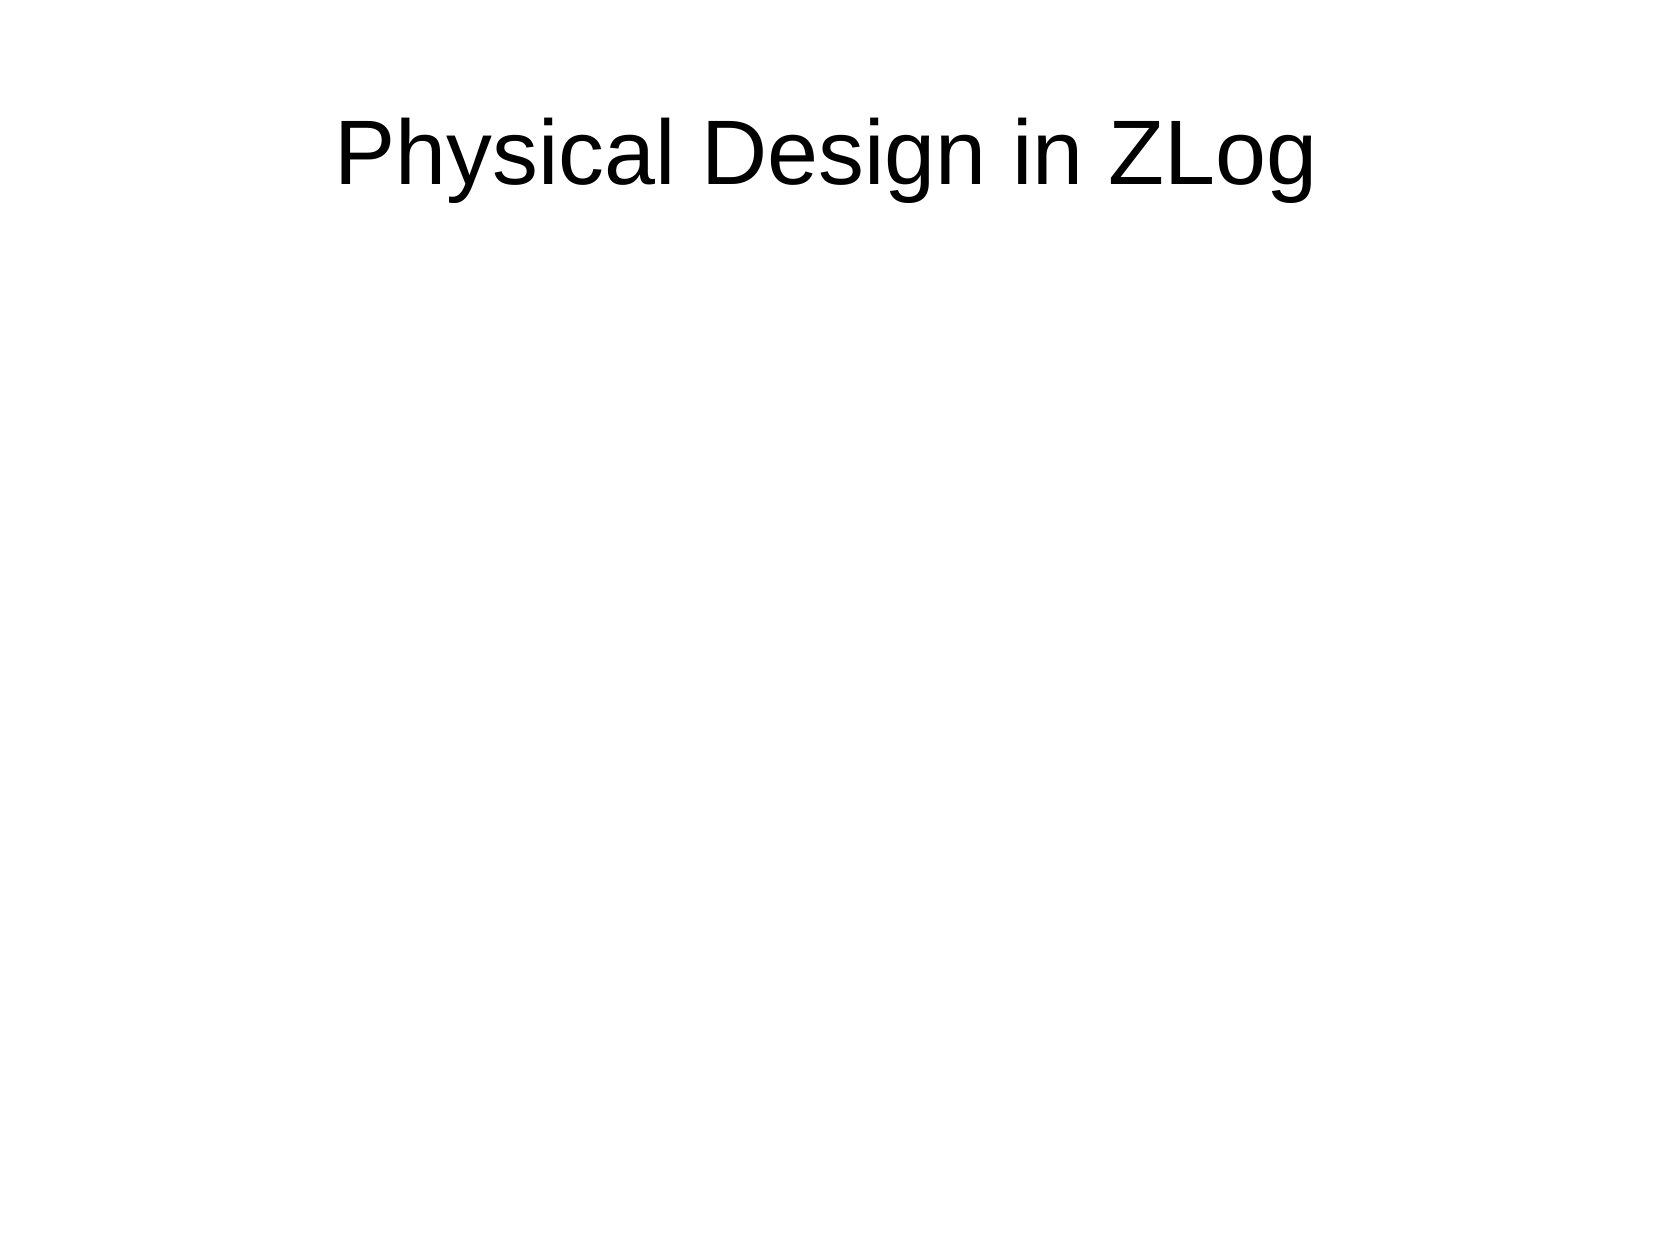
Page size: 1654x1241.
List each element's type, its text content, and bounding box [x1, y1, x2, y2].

title Physical Design in ZLog [82, 49, 1571, 257]
